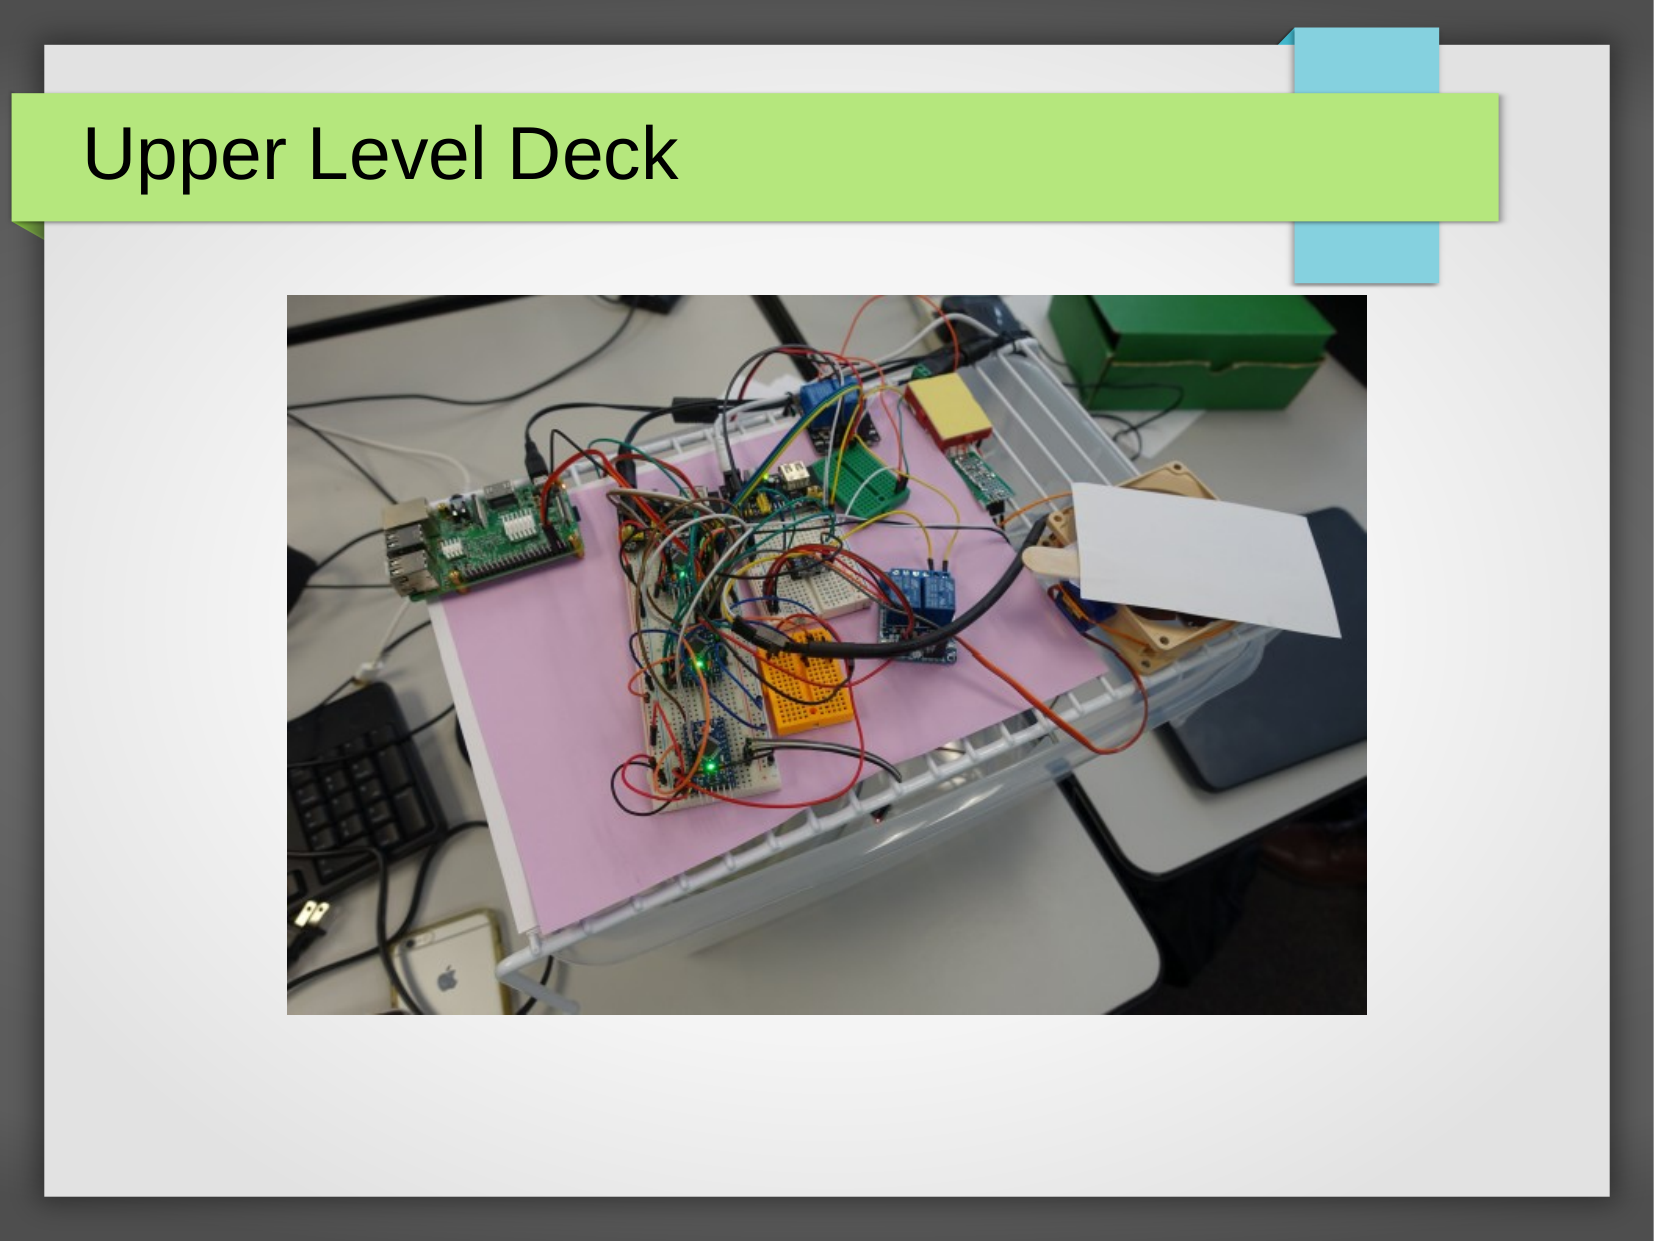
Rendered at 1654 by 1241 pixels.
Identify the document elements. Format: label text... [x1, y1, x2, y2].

title Upper Level Deck [82, 94, 1264, 213]
picture [0, 0, 1654, 1241]
